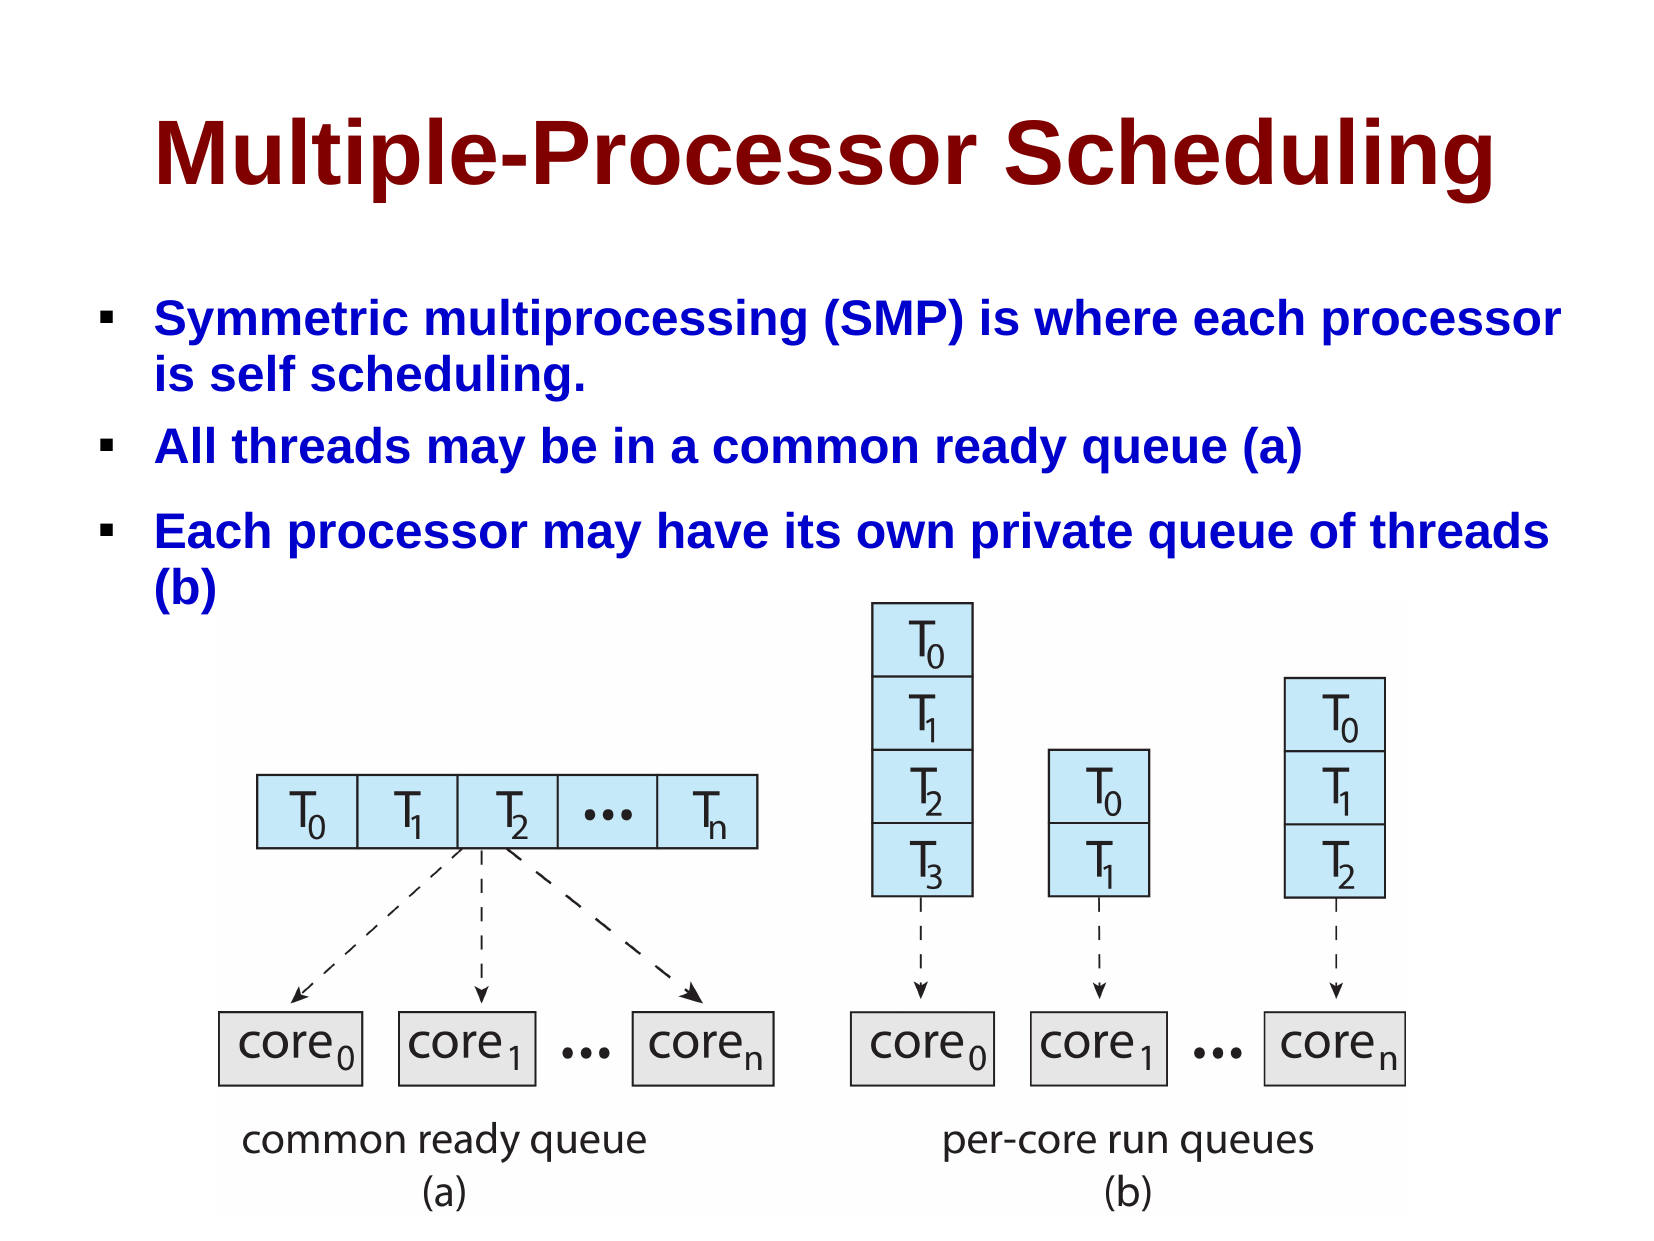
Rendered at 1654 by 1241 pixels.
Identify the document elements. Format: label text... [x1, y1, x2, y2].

title Multiple-Processor Scheduling [82, 49, 1571, 257]
picture [218, 602, 1406, 1217]
list Symmetric multiprocessing (SMP) is where each processor is self scheduling. All threads may be in a common ready queue (a) Each processor may have its own private queue of threads (b) [82, 290, 1571, 1010]
